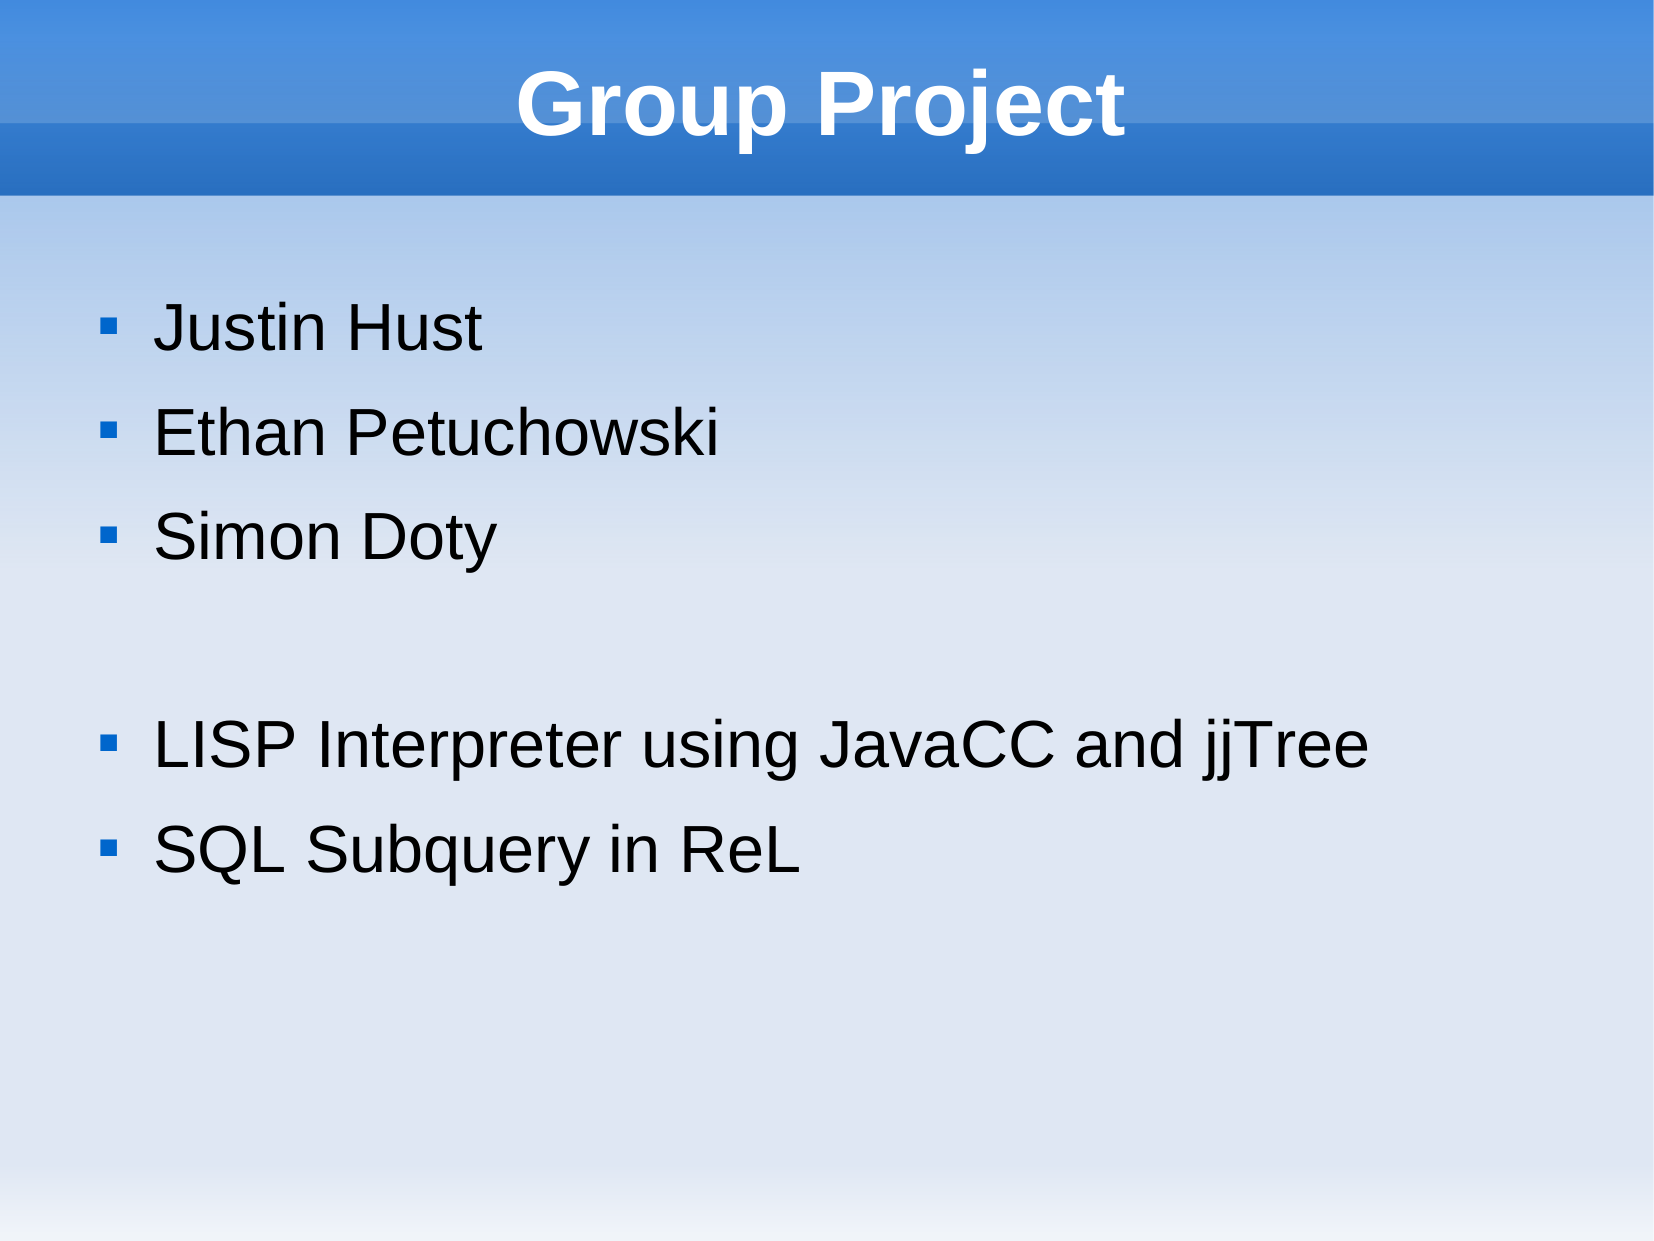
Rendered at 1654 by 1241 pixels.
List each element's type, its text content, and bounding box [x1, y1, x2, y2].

list Justin Hust Ethan Petuchowski Simon Doty LISP Interpreter using JavaCC and jjTree SQL Subquery in ReL [82, 290, 1571, 1094]
picture [0, 0, 1654, 1241]
title Group Project [76, 7, 1565, 200]
